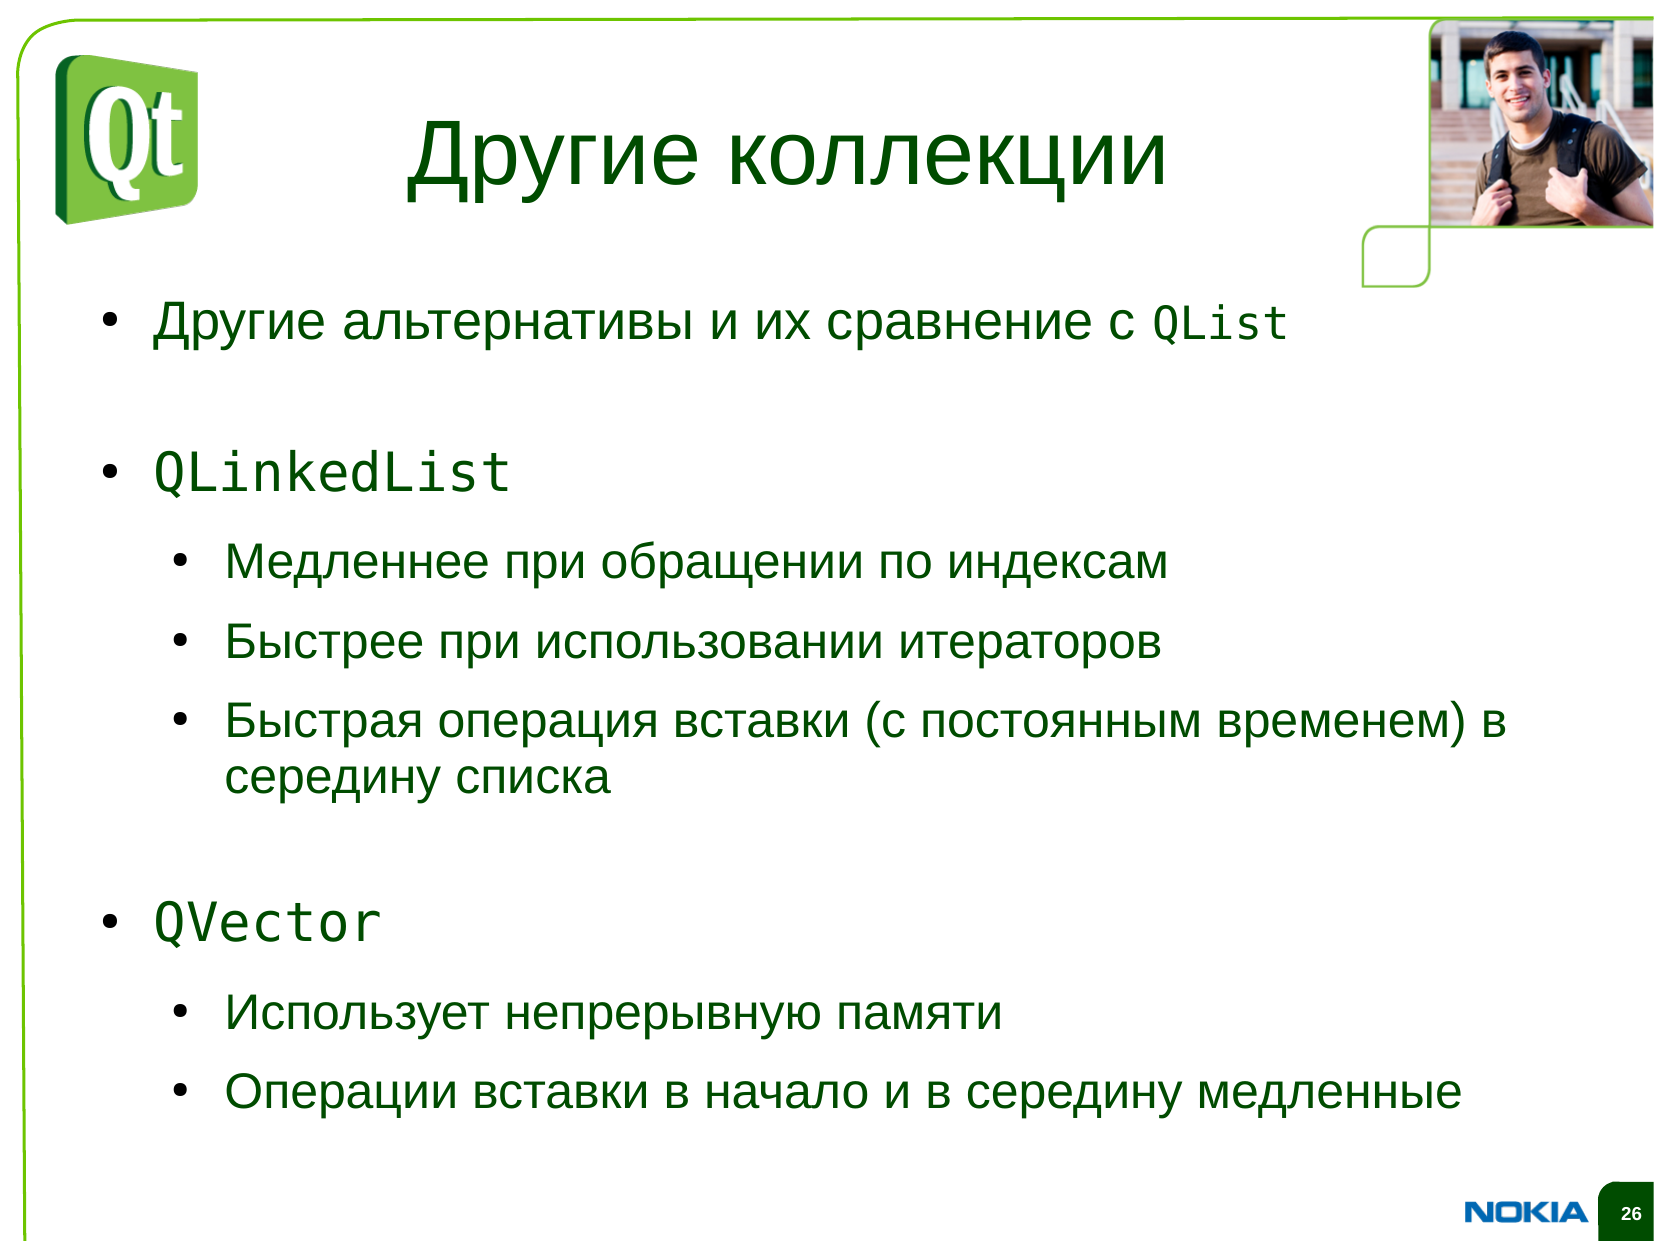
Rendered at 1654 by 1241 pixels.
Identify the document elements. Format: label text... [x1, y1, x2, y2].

picture [55, 55, 198, 225]
picture [1465, 1201, 1589, 1223]
picture [1338, 7, 1654, 308]
list Другие альтернативы и их сравнение с QList QLinkedList Медленнее при обращении по индексам Быстрее при использовании итераторов Быстрая операция вставки (с постоянным временем) в середину списка QVector Использует непрерывную памяти Операции вставки в начало и в середину медленные [82, 290, 1571, 1120]
title Другие коллекции [251, 49, 1327, 257]
